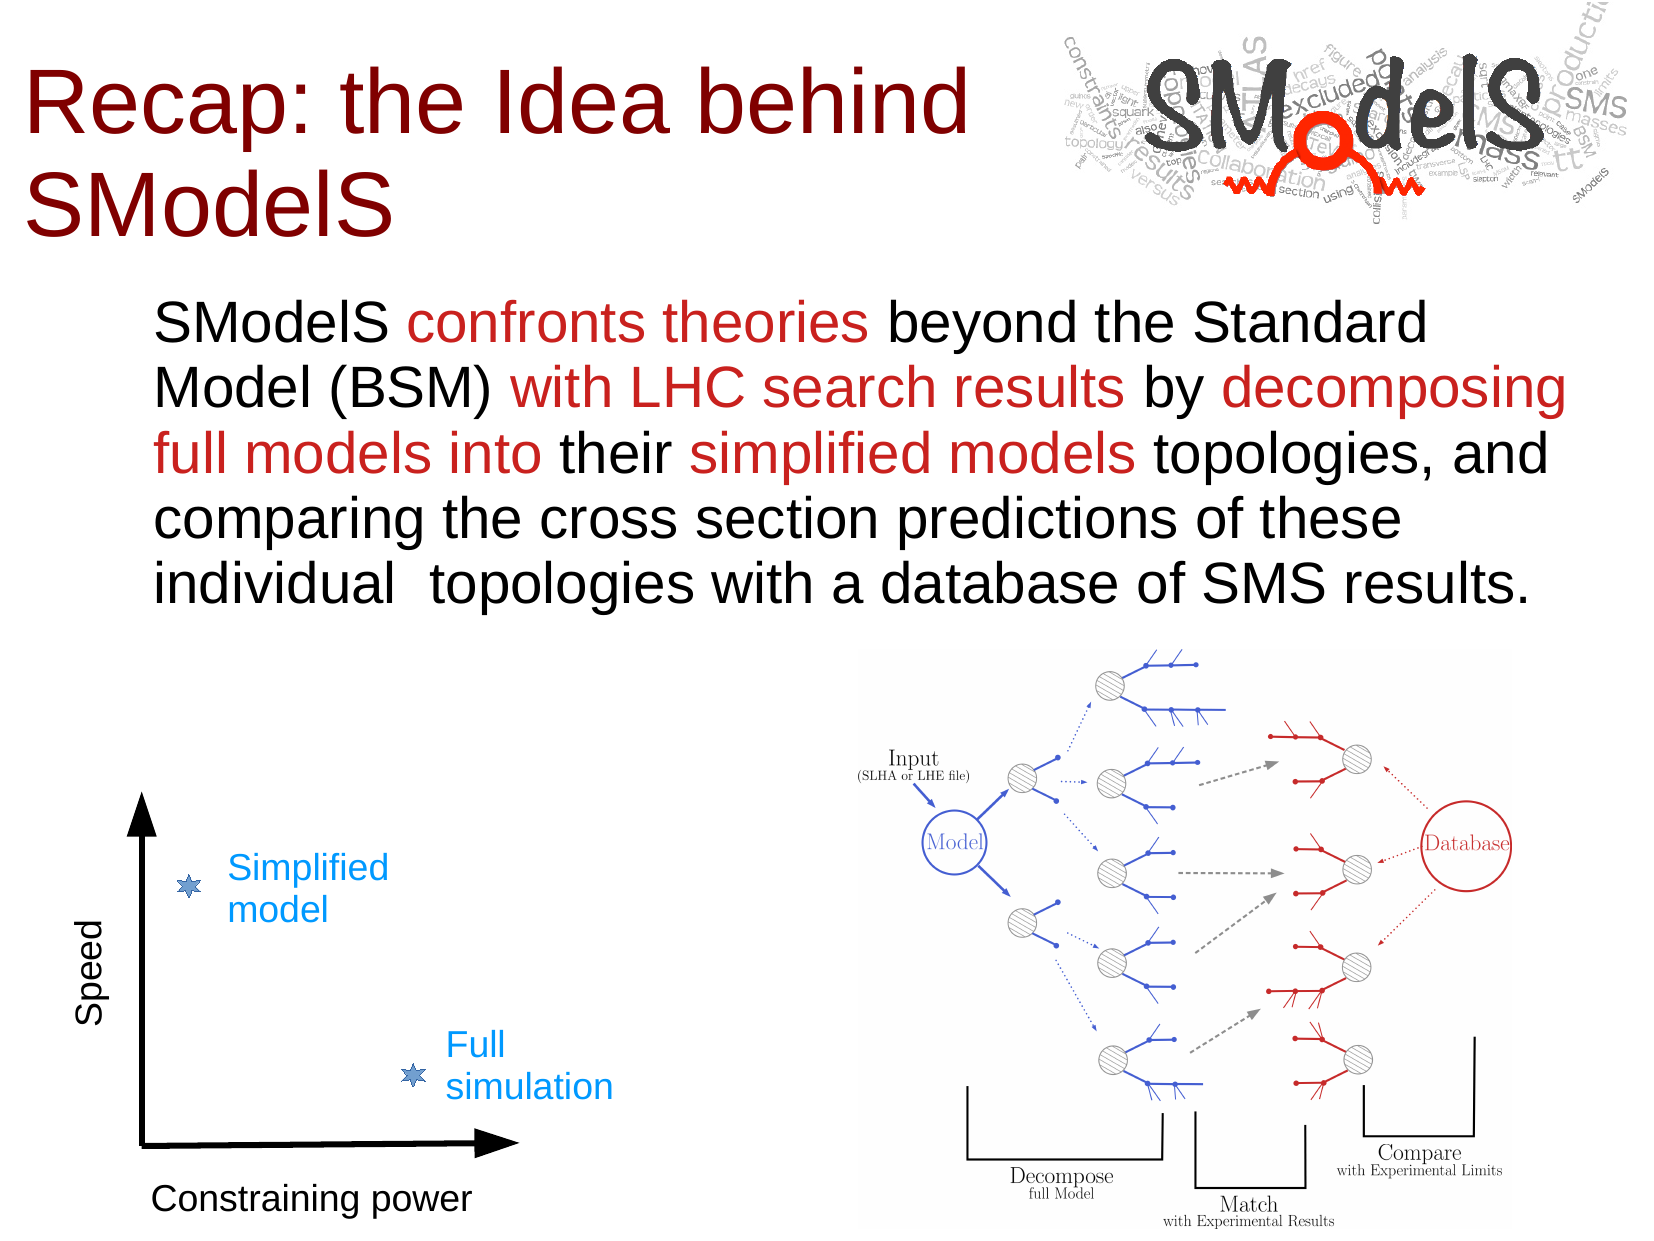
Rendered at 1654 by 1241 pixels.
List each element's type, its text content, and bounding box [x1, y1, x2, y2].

picture [1027, 2, 1653, 225]
title Recap: the Idea behind SModelS [23, 49, 1512, 257]
text_box [401, 1063, 426, 1087]
picture [858, 649, 1512, 1229]
text_box Constraining power [135, 1169, 656, 1227]
text_box Simplified model [212, 838, 449, 938]
text_box [177, 874, 201, 898]
text_box Full simulation [430, 1015, 632, 1115]
text_box Speed [100, 790, 159, 1157]
list SModelS confronts theories beyond the Standard Model (BSM) with LHC search results by decomposing full models into their simplified models topologies, and comparing the cross section predictions of these individual topologies with a database of SMS results. [82, 290, 1571, 650]
